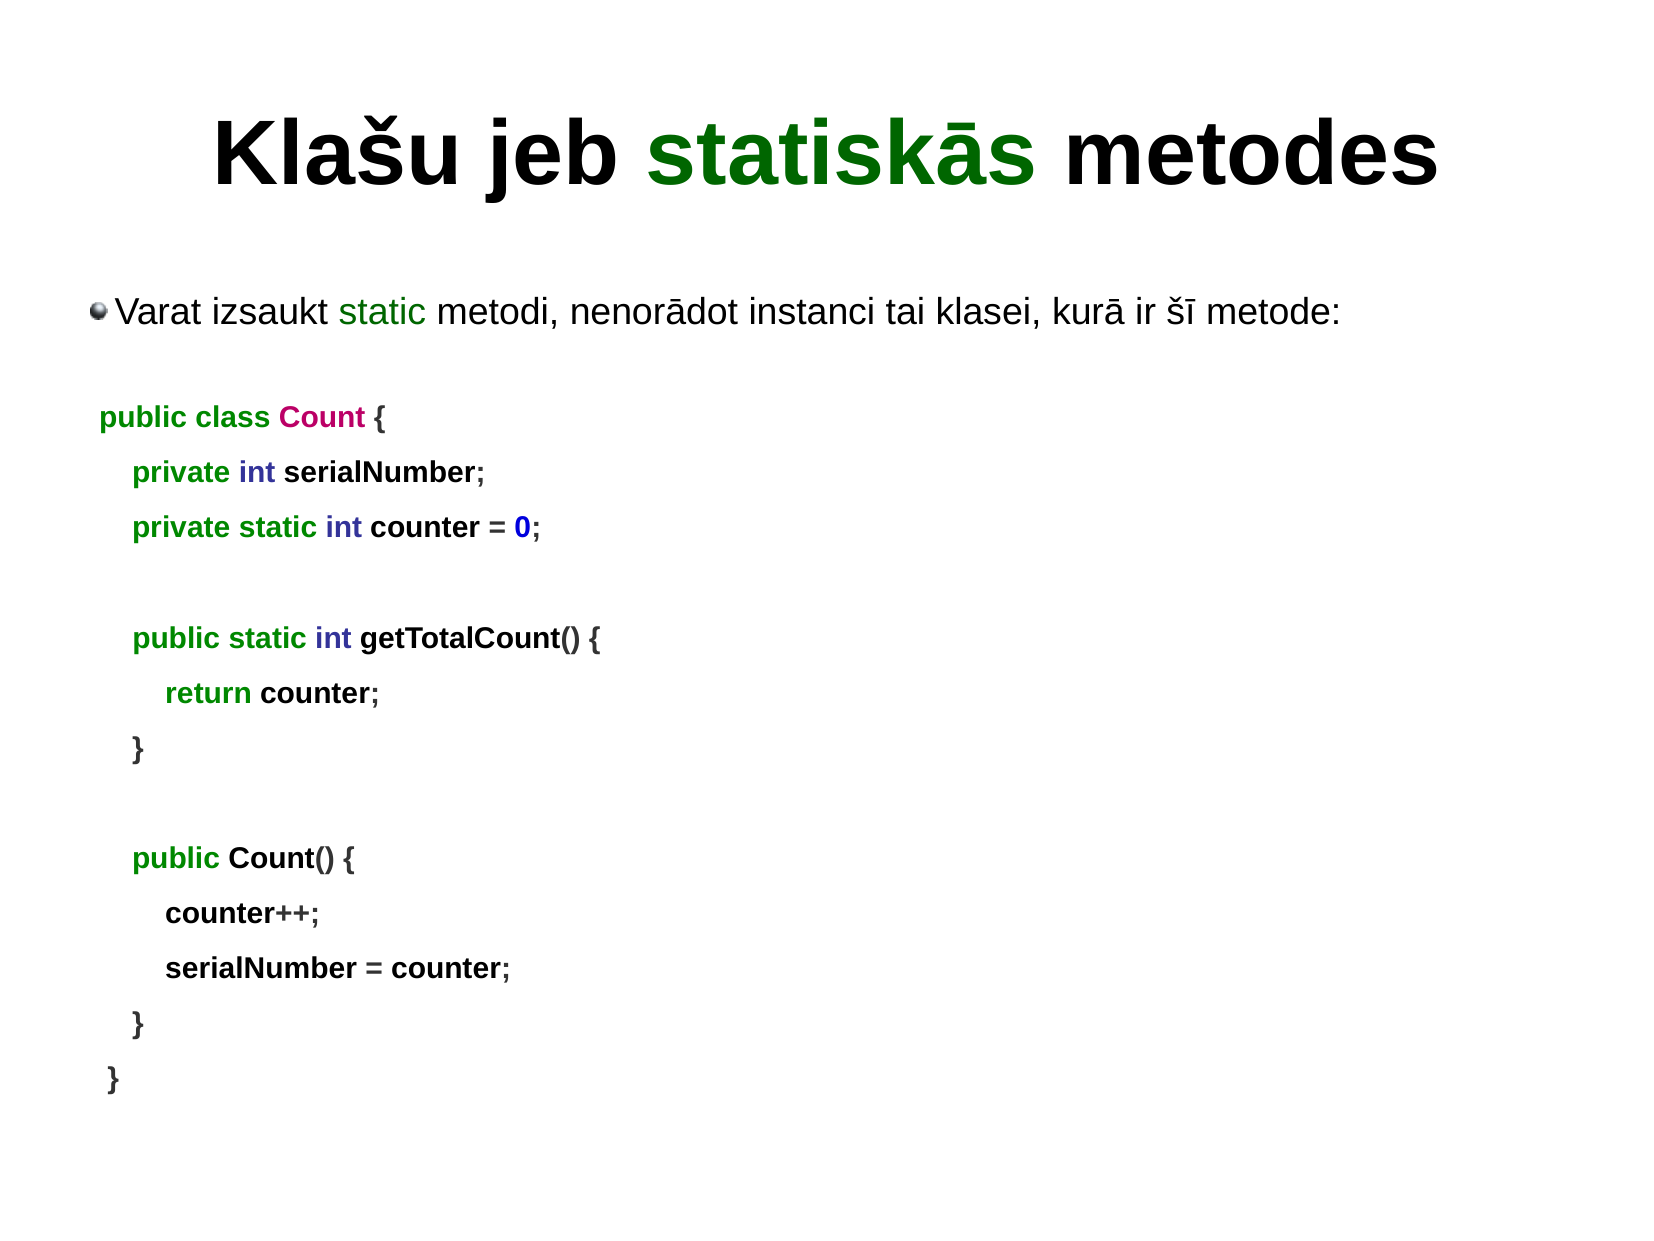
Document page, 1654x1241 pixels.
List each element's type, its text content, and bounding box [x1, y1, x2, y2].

title Klašu jeb statiskās metodes [82, 49, 1571, 257]
list Varat izsaukt static metodi, nenorādot instanci tai klasei, kurā ir šī metode: public class Count { private int serialNumber; private static int counter = 0; public static int getTotalCount() { return counter; } public Count() { counter++; serialNumber = counter; } } [82, 290, 1538, 1111]
